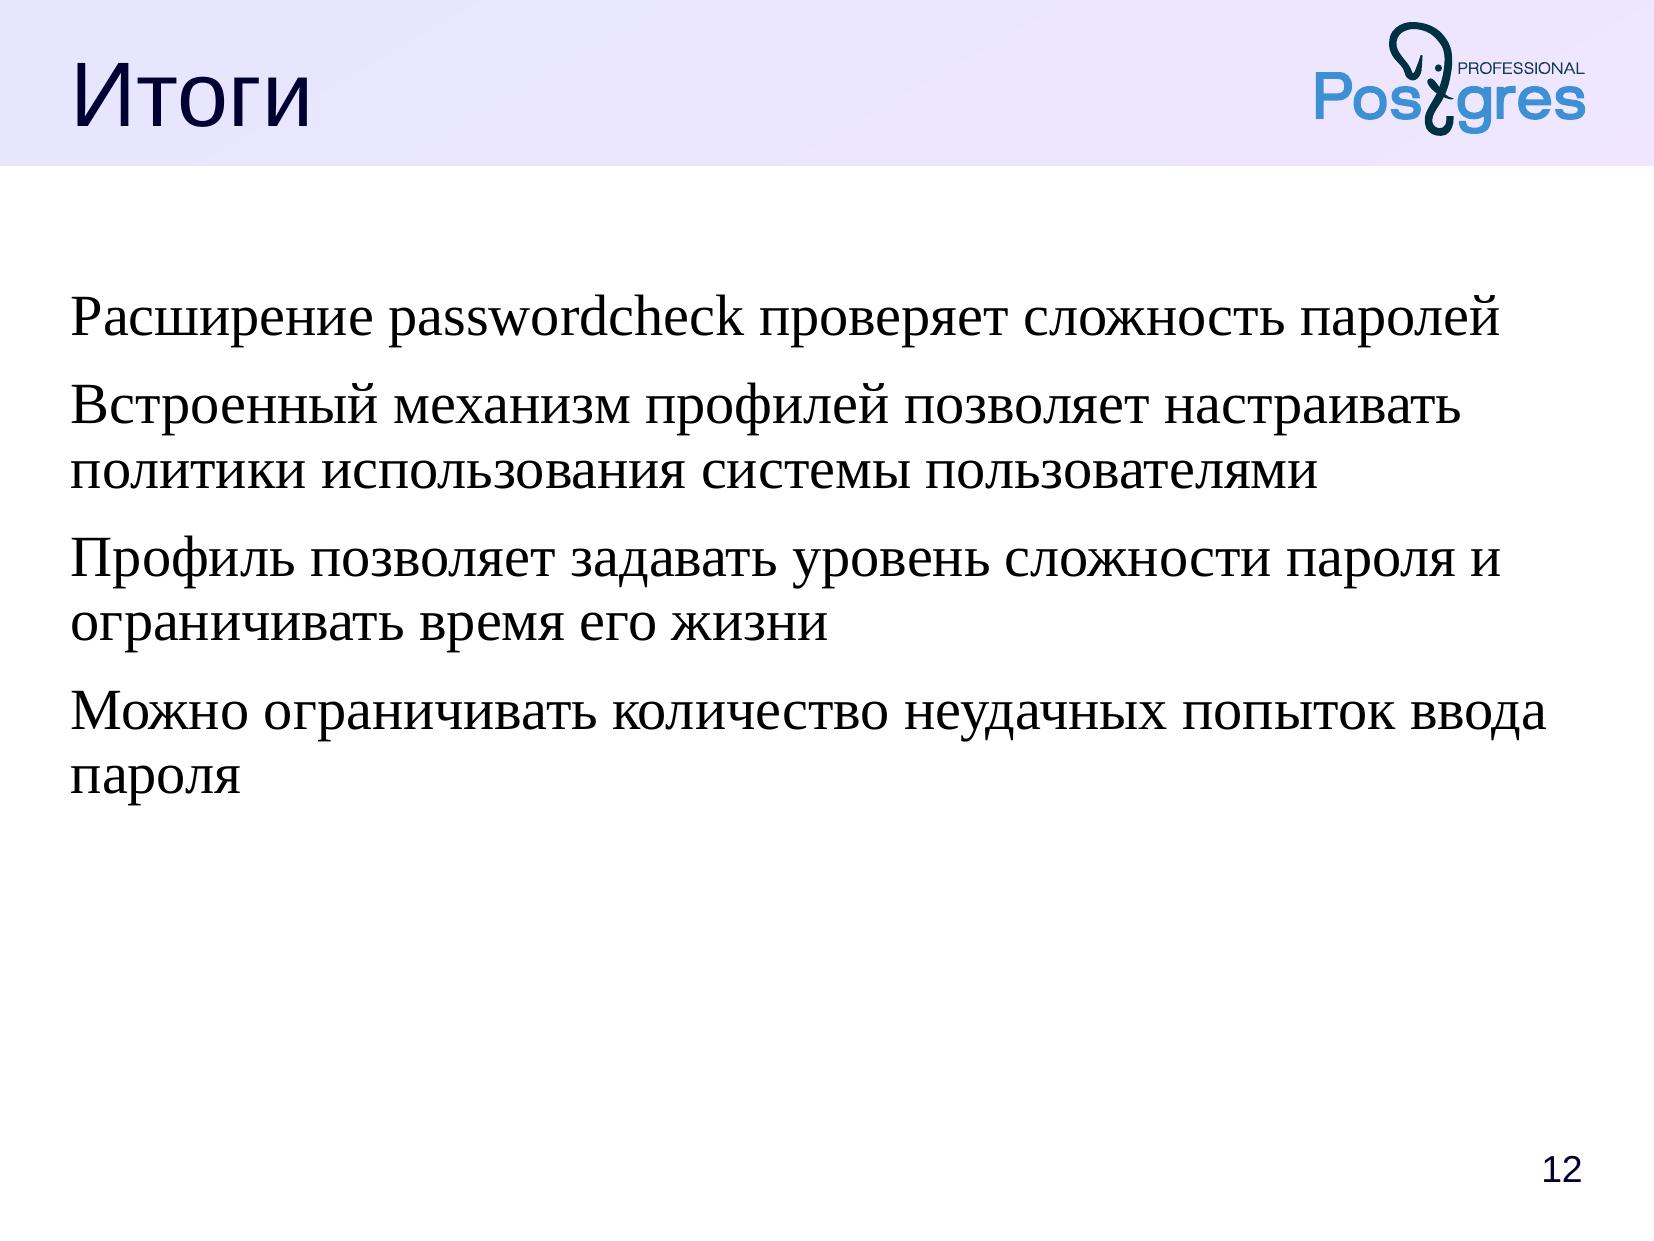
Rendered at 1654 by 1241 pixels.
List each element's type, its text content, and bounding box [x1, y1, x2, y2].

list Расширение passwordcheck проверяет сложность паролей Встроенный механизм профилей позволяет настраивать политики использования системы пользователями Профиль позволяет задавать уровень сложности пароля и ограничивать время его жизни Можно ограничивать количество неудачных попыток ввода пароля [70, 283, 1583, 1134]
title Итоги [70, 43, 1241, 147]
